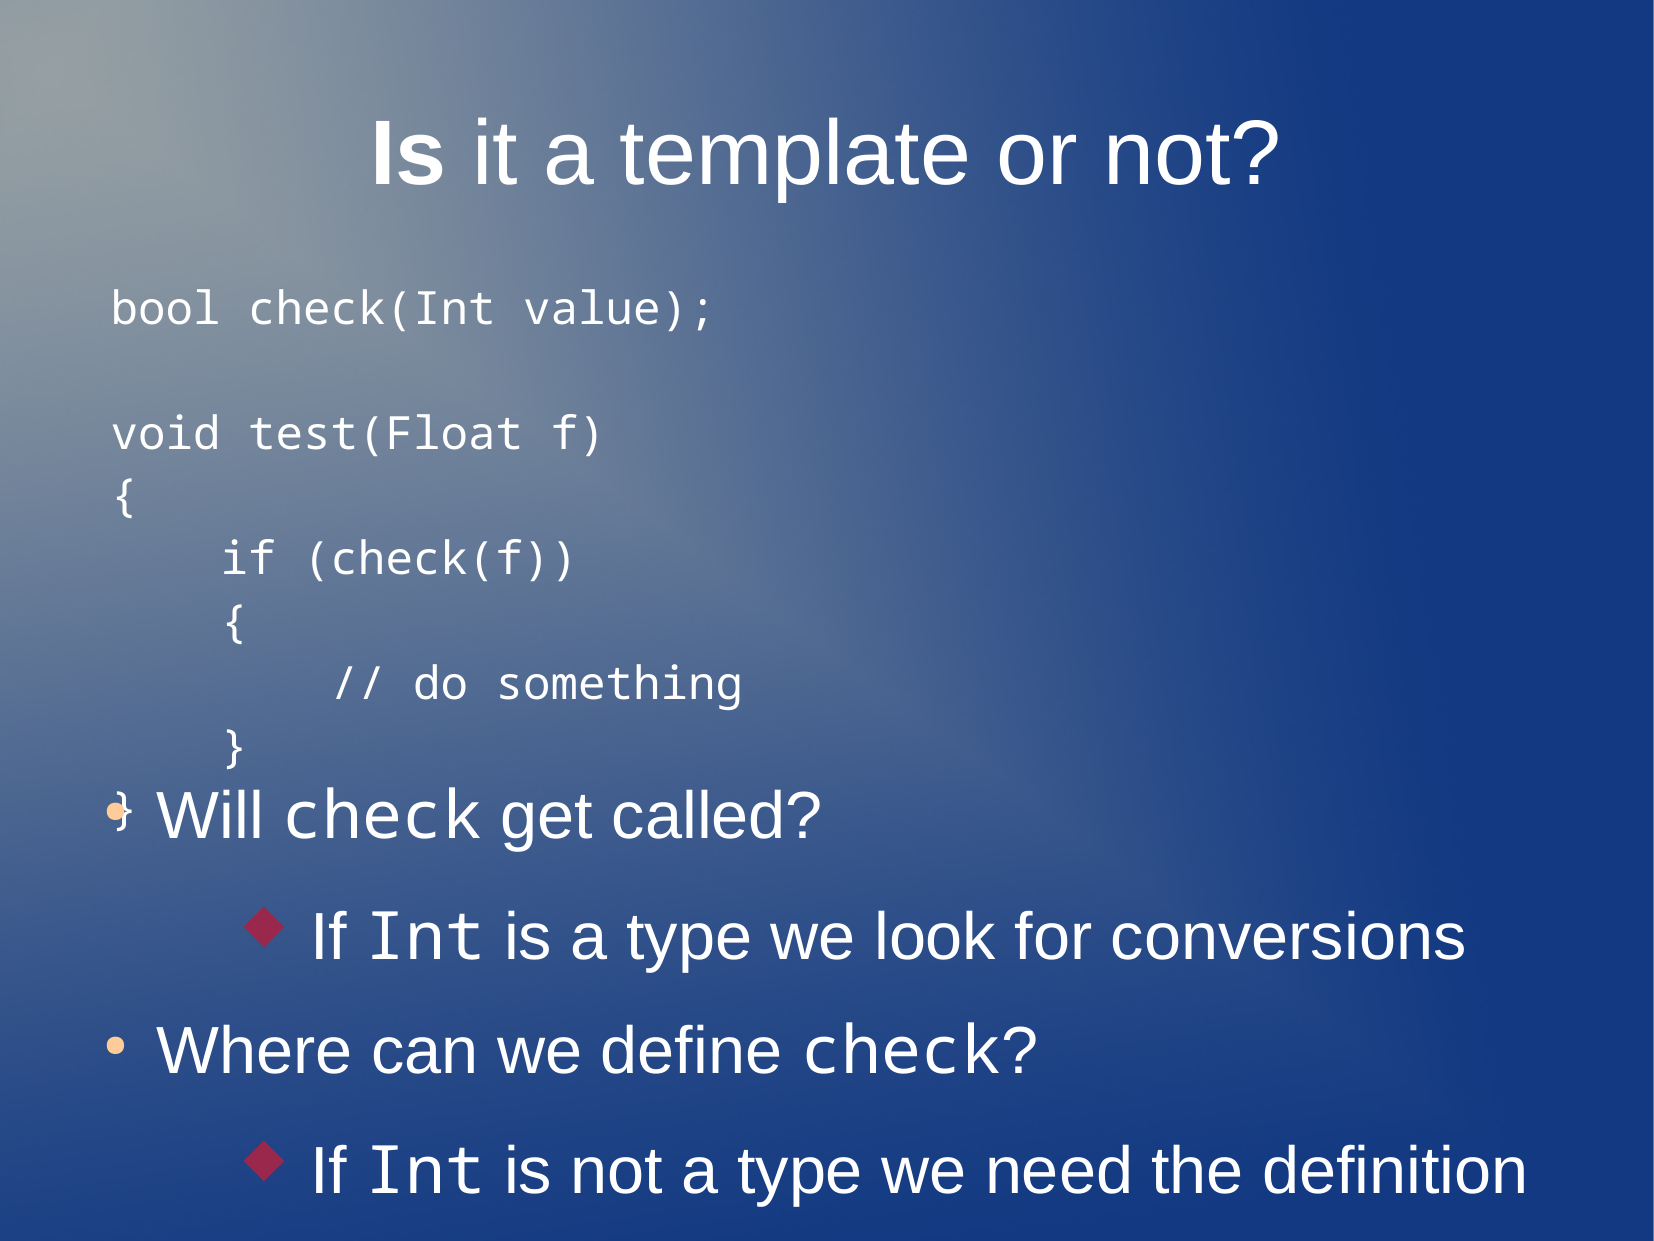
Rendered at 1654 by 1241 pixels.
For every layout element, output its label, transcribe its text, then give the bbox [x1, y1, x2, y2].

title Is it a template or not? [82, 49, 1571, 257]
text_box bool check(Int value); void test(Float f) { if (check(f)) { // do something } } [95, 267, 1363, 767]
picture [0, 0, 1654, 1241]
list Will check get called? If Int is a type we look for conversions Where can we define check? If Int is not a type we need the definition [85, 767, 1565, 1211]
